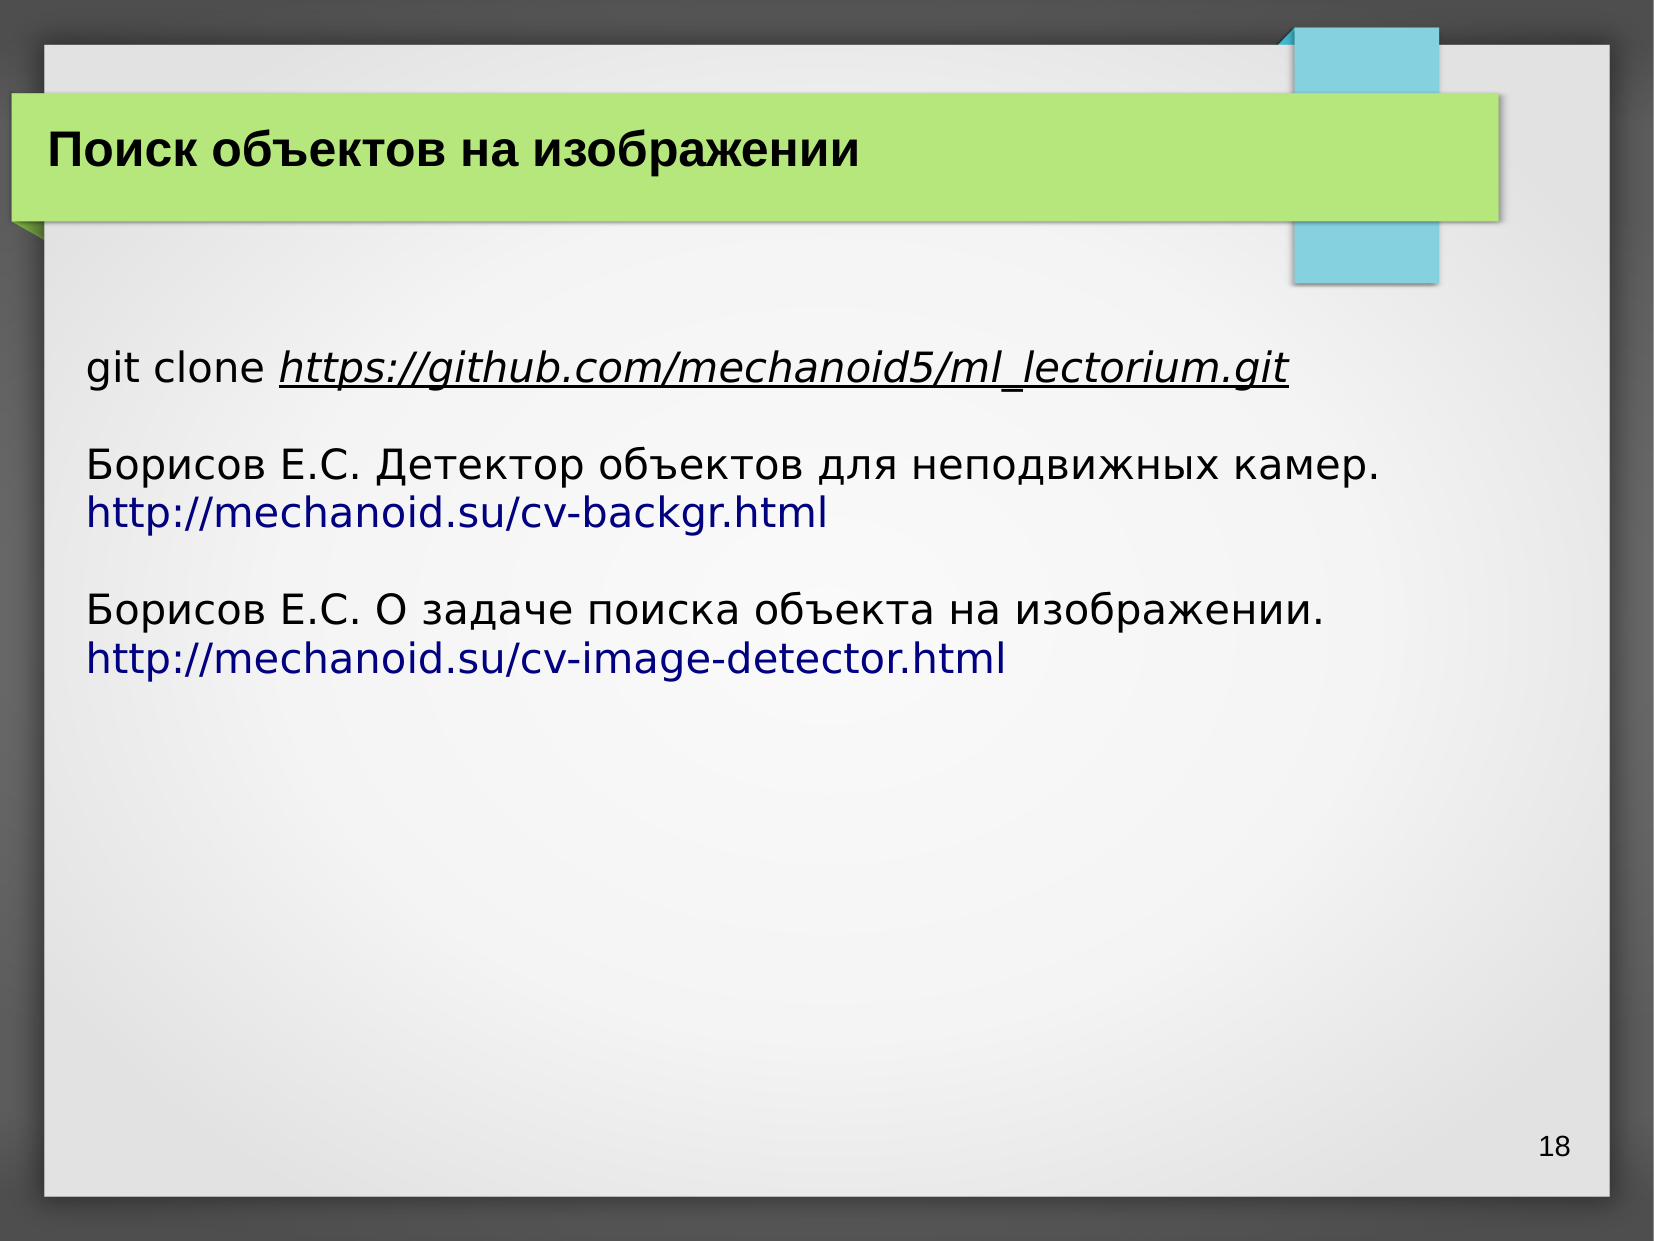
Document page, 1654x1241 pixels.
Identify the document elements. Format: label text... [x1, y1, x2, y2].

title Поиск объектов на изображении [47, 120, 1005, 177]
picture [0, 0, 1654, 1241]
text_box git clone https://github.com/mechanoid5/ml_lectorium.git Борисов Е.С. Детектор объектов для неподвижных камер. http://mechanoid.su/cv-backgr.html Борисов Е.С. О задаче поиска объекта на изображении. http://mechanoid.su/cv-image-detector.html [70, 336, 1548, 900]
